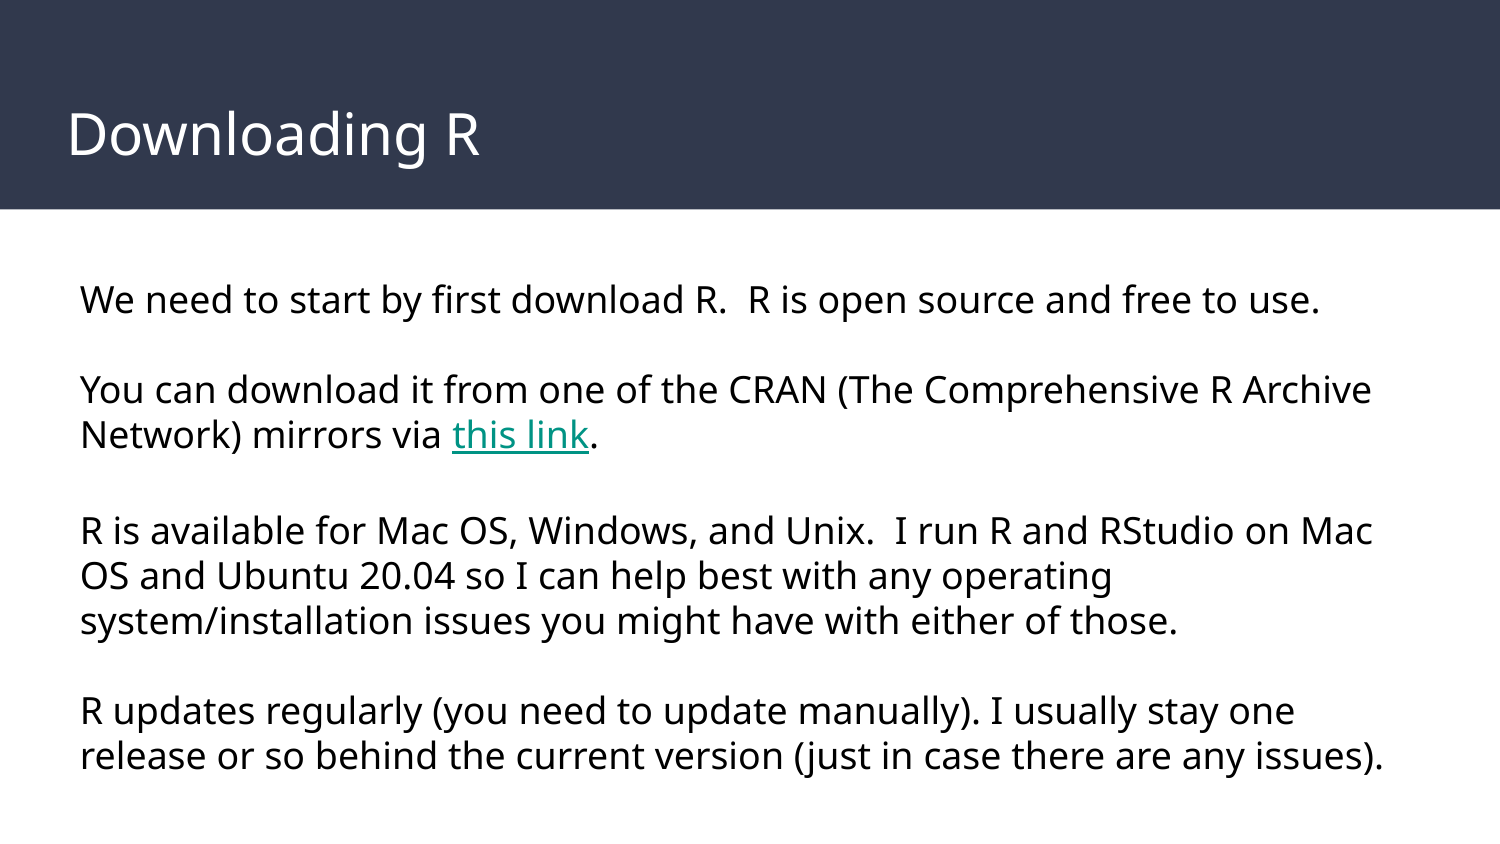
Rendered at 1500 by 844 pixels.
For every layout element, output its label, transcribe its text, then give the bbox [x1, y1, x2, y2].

title Downloading R [51, 82, 1449, 185]
text_box We need to start by first download R. R is open source and free to use. You can download it from one of the CRAN (The Comprehensive R Archive Network) mirrors via this link. R is available for Mac OS, Windows, and Unix. I run R and RStudio on Mac OS and Ubuntu 20.04 so I can help best with any operating system/installation issues you might have with either of those. R updates regularly (you need to update manually). I usually stay one release or so behind the current version (just in case there are any issues). [64, 260, 1422, 779]
